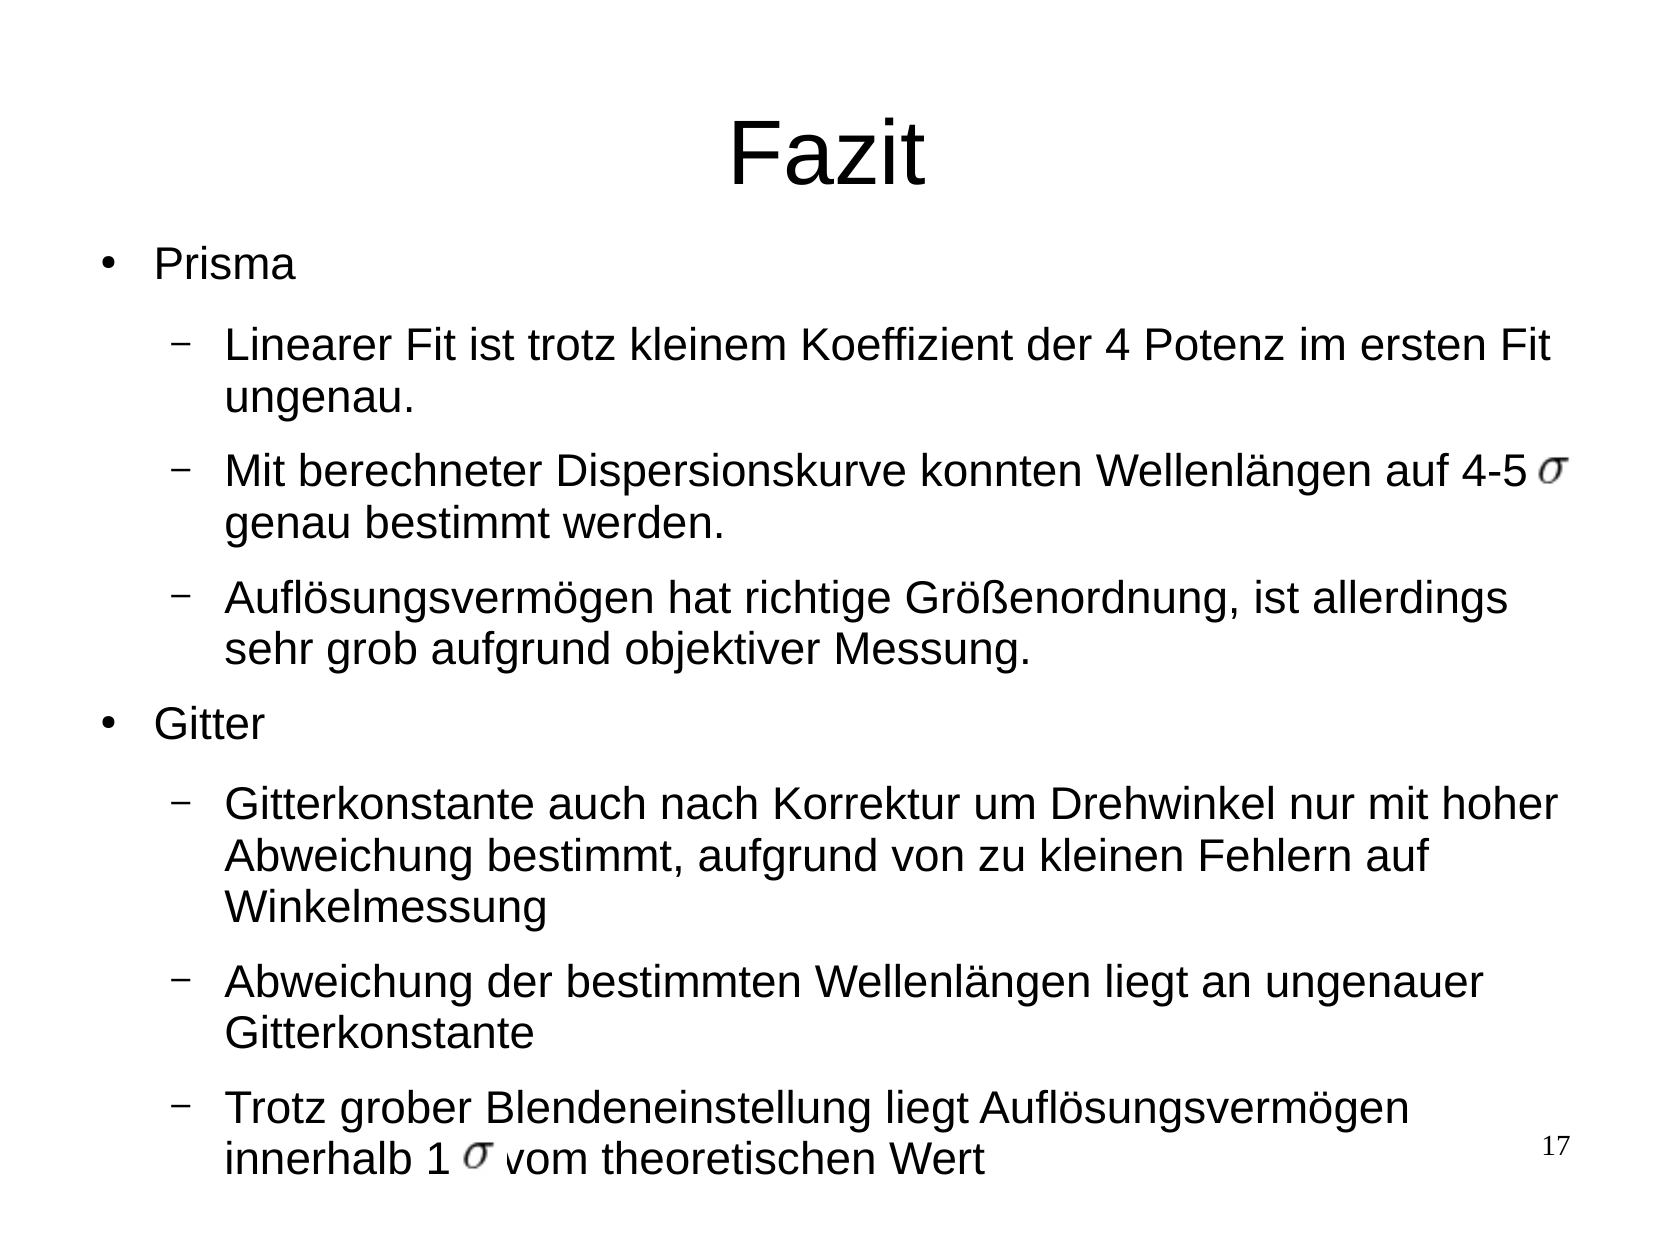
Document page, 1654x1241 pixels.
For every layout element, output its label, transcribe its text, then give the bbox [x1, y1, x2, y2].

title Fazit [82, 49, 1571, 238]
list Prisma Linearer Fit ist trotz kleinem Koeffizient der 4 Potenz im ersten Fit ungenau. Mit berechneter Dispersionskurve konnten Wellenlängen auf 4-5 genau bestimmt werden. Auflösungsvermögen hat richtige Größenordnung, ist allerdings sehr grob aufgrund objektiver Messung. Gitter Gitterkonstante auch nach Korrektur um Drehwinkel nur mit hoher Abweichung bestimmt, aufgrund von zu kleinen Fehlern auf Winkelmessung Abweichung der bestimmten Wellenlängen liegt an ungenauer Gitterkonstante Trotz grober Blendeneinstellung liegt Auflösungsvermögen innerhalb 1 vom theoretischen Wert [82, 238, 1571, 1182]
picture [1535, 443, 1582, 497]
picture [460, 1128, 507, 1182]
